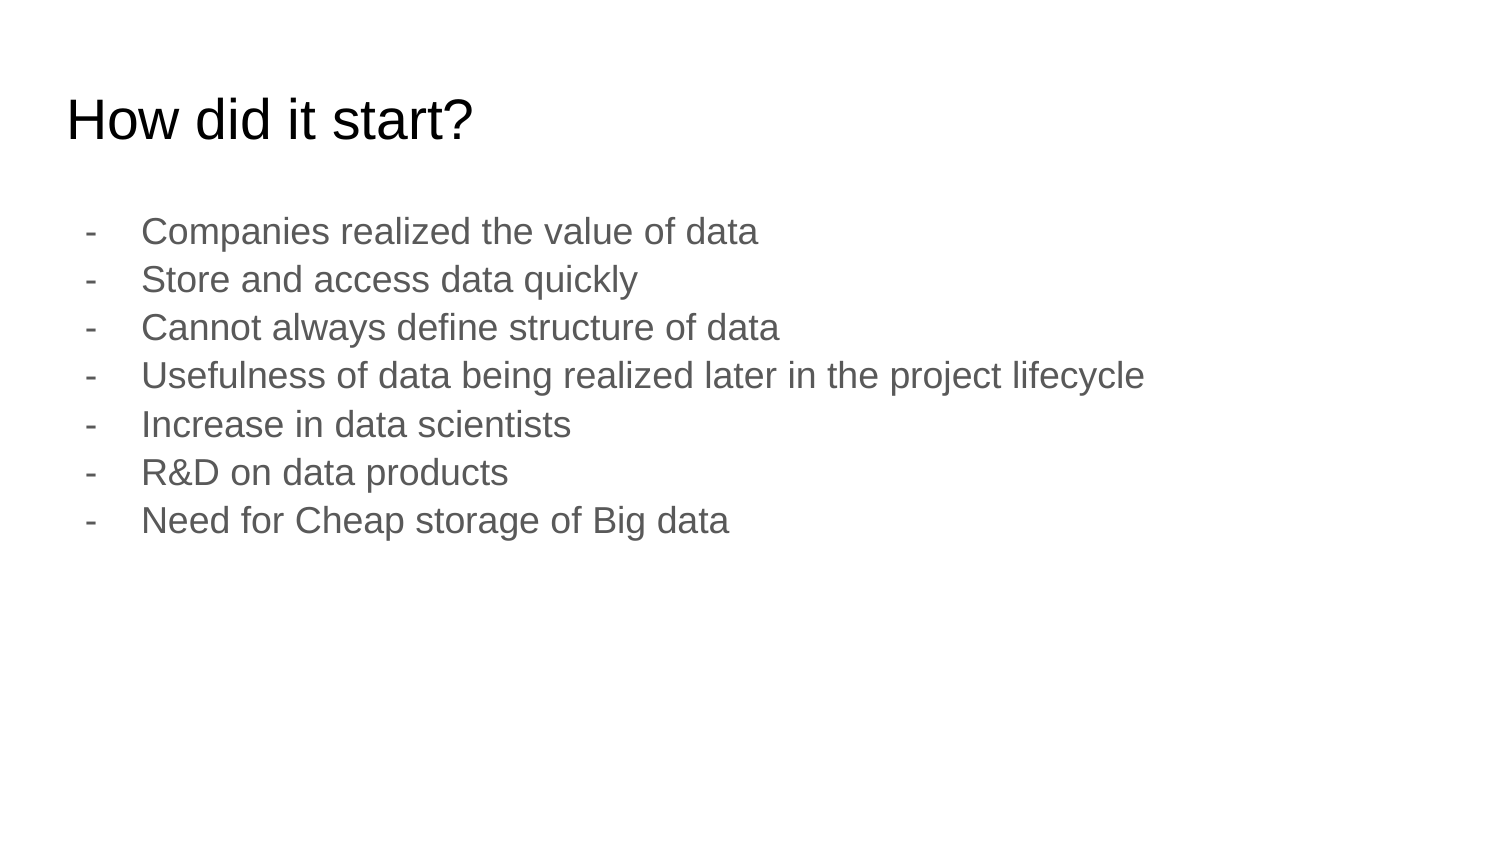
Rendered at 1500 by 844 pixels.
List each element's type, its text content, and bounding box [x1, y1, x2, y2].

title How did it start? [51, 72, 1449, 167]
list Companies realized the value of data Store and access data quickly Cannot always define structure of data Usefulness of data being realized later in the project lifecycle Increase in data scientists R&D on data products Need for Cheap storage of Big data [51, 189, 1449, 750]
